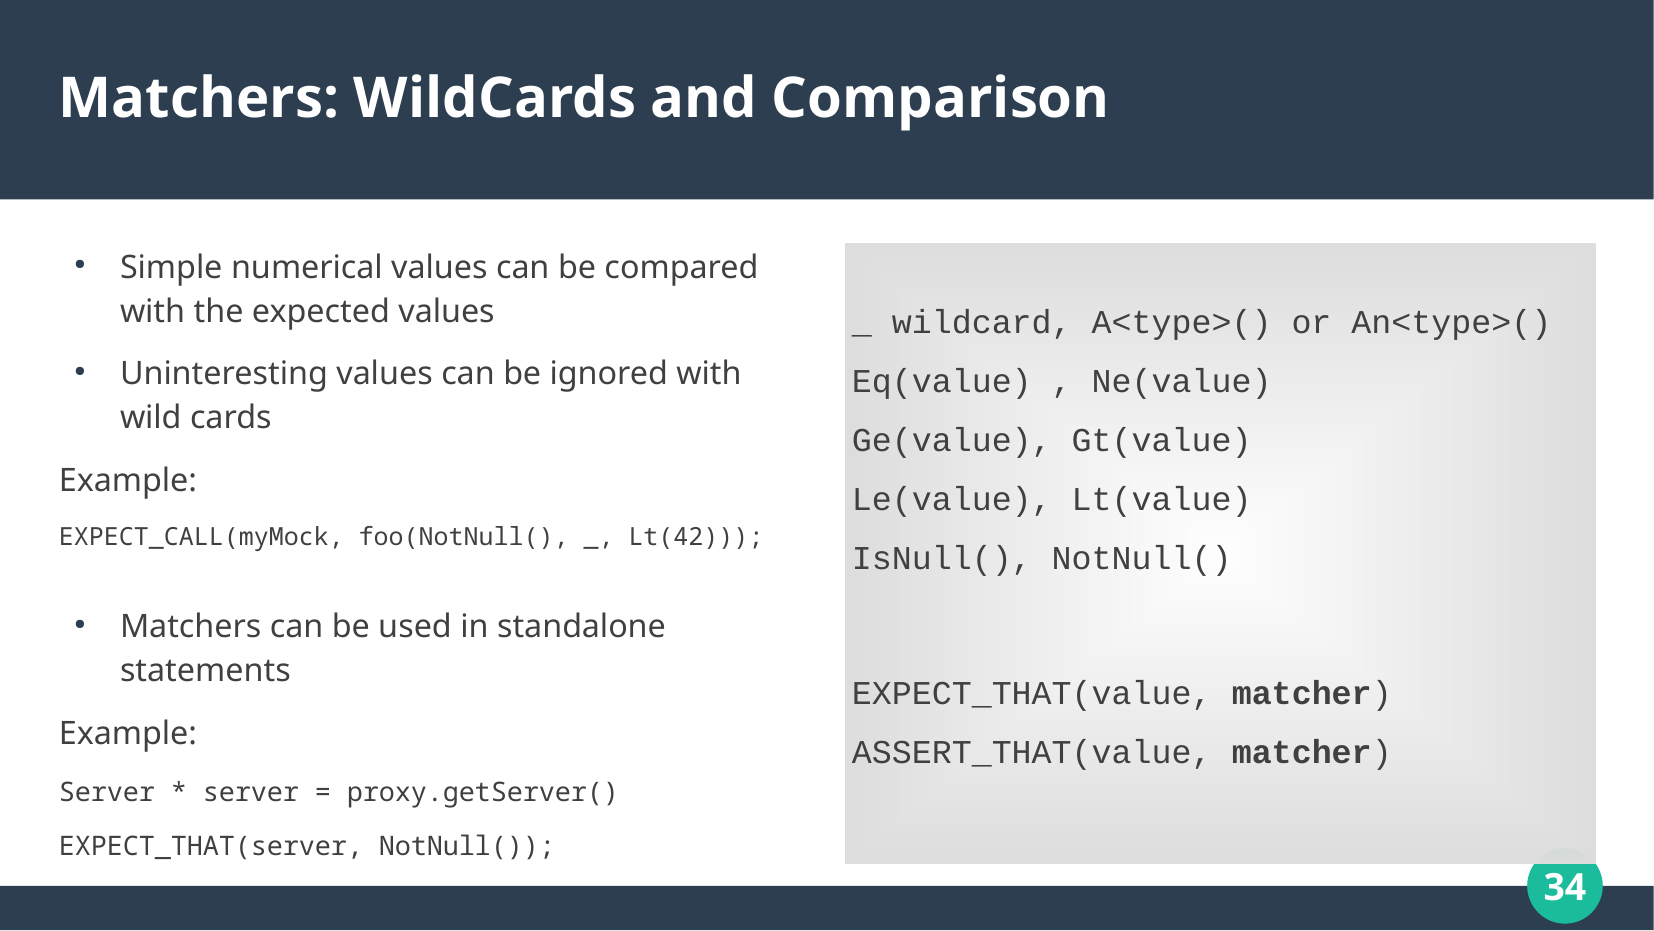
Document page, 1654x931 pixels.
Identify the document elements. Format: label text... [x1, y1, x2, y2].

title Matchers: WildCards and Comparison [59, 37, 1595, 155]
list _ wildcard, A<type>() or An<type>() Eq(value) , Ne(value) Ge(value), Gt(value) Le(value), Lt(value) IsNull(), NotNull() EXPECT_THAT(value, matcher) ASSERT_THAT(value, matcher) [845, 243, 1596, 864]
list Simple numerical values can be compared with the expected values Uninteresting values can be ignored with wild cards Example: EXPECT_CALL(myMock, foo(NotNull(), _, Lt(42))); Matchers can be used in standalone statements Example: Server * server = proxy.getServer() EXPECT_THAT(server, NotNull()); [59, 243, 809, 864]
